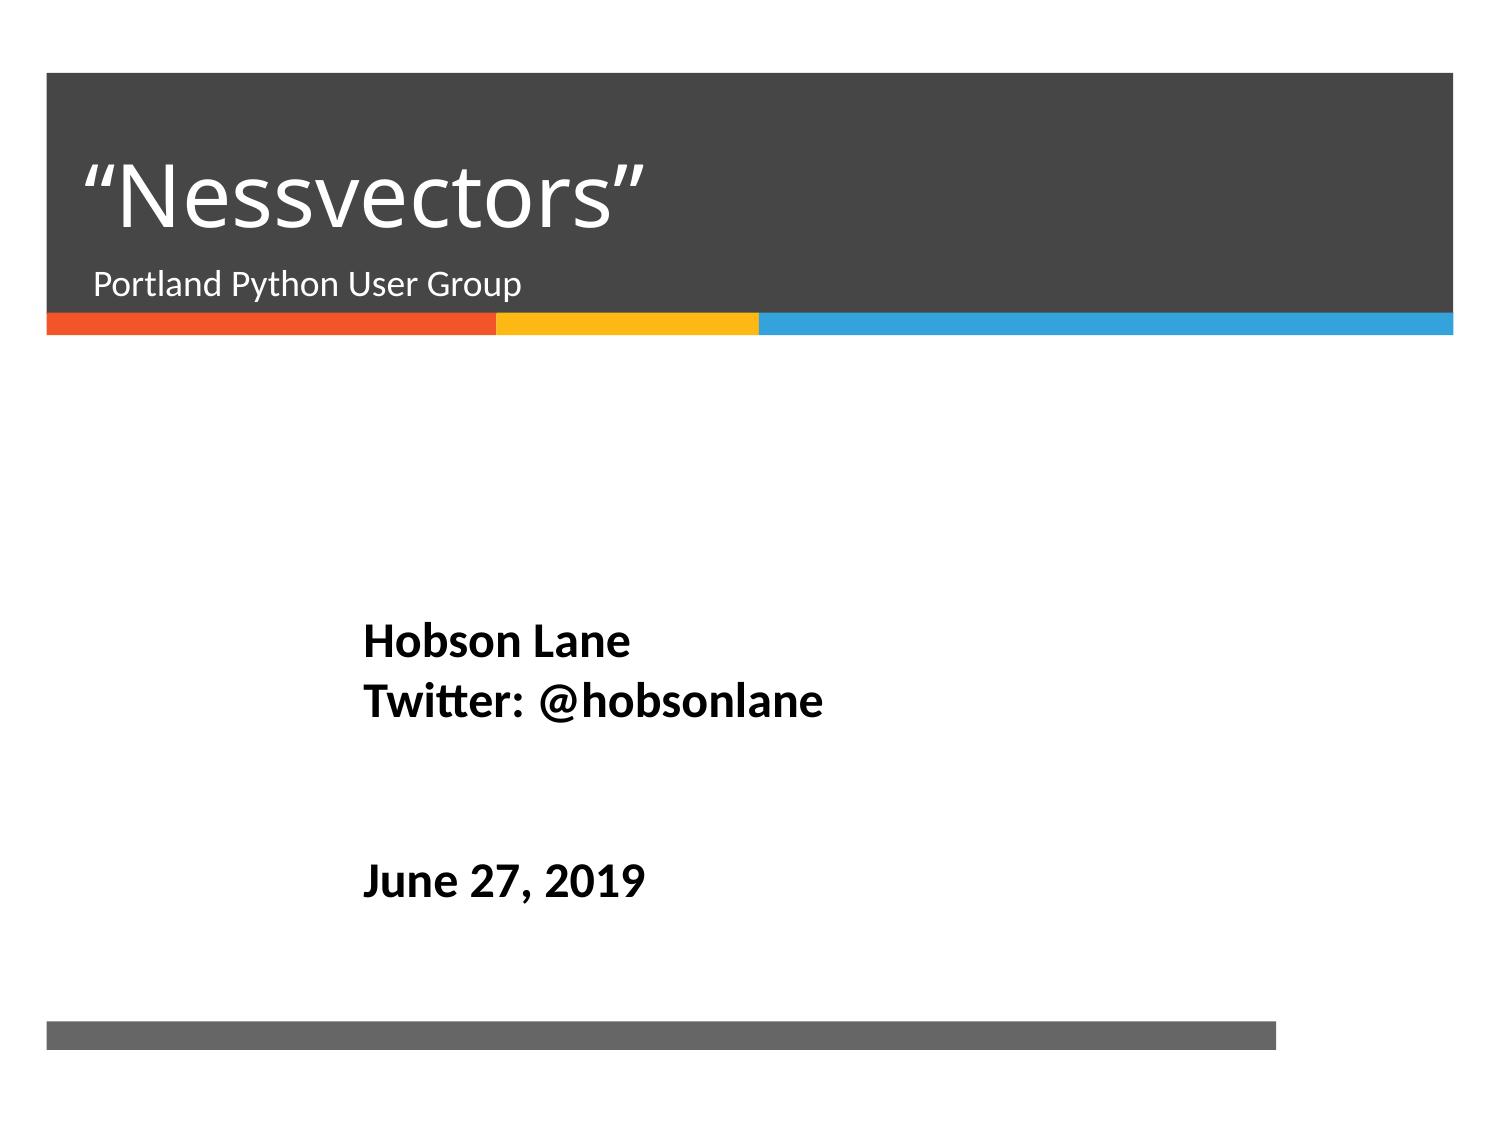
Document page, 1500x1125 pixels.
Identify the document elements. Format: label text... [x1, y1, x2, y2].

text_box Hobson Lane Twitter: @hobsonlane June 27, 2019 [348, 599, 1020, 858]
subtitle Portland Python User Group [78, 251, 1351, 331]
title “Nessvectors” [69, 73, 1426, 253]
